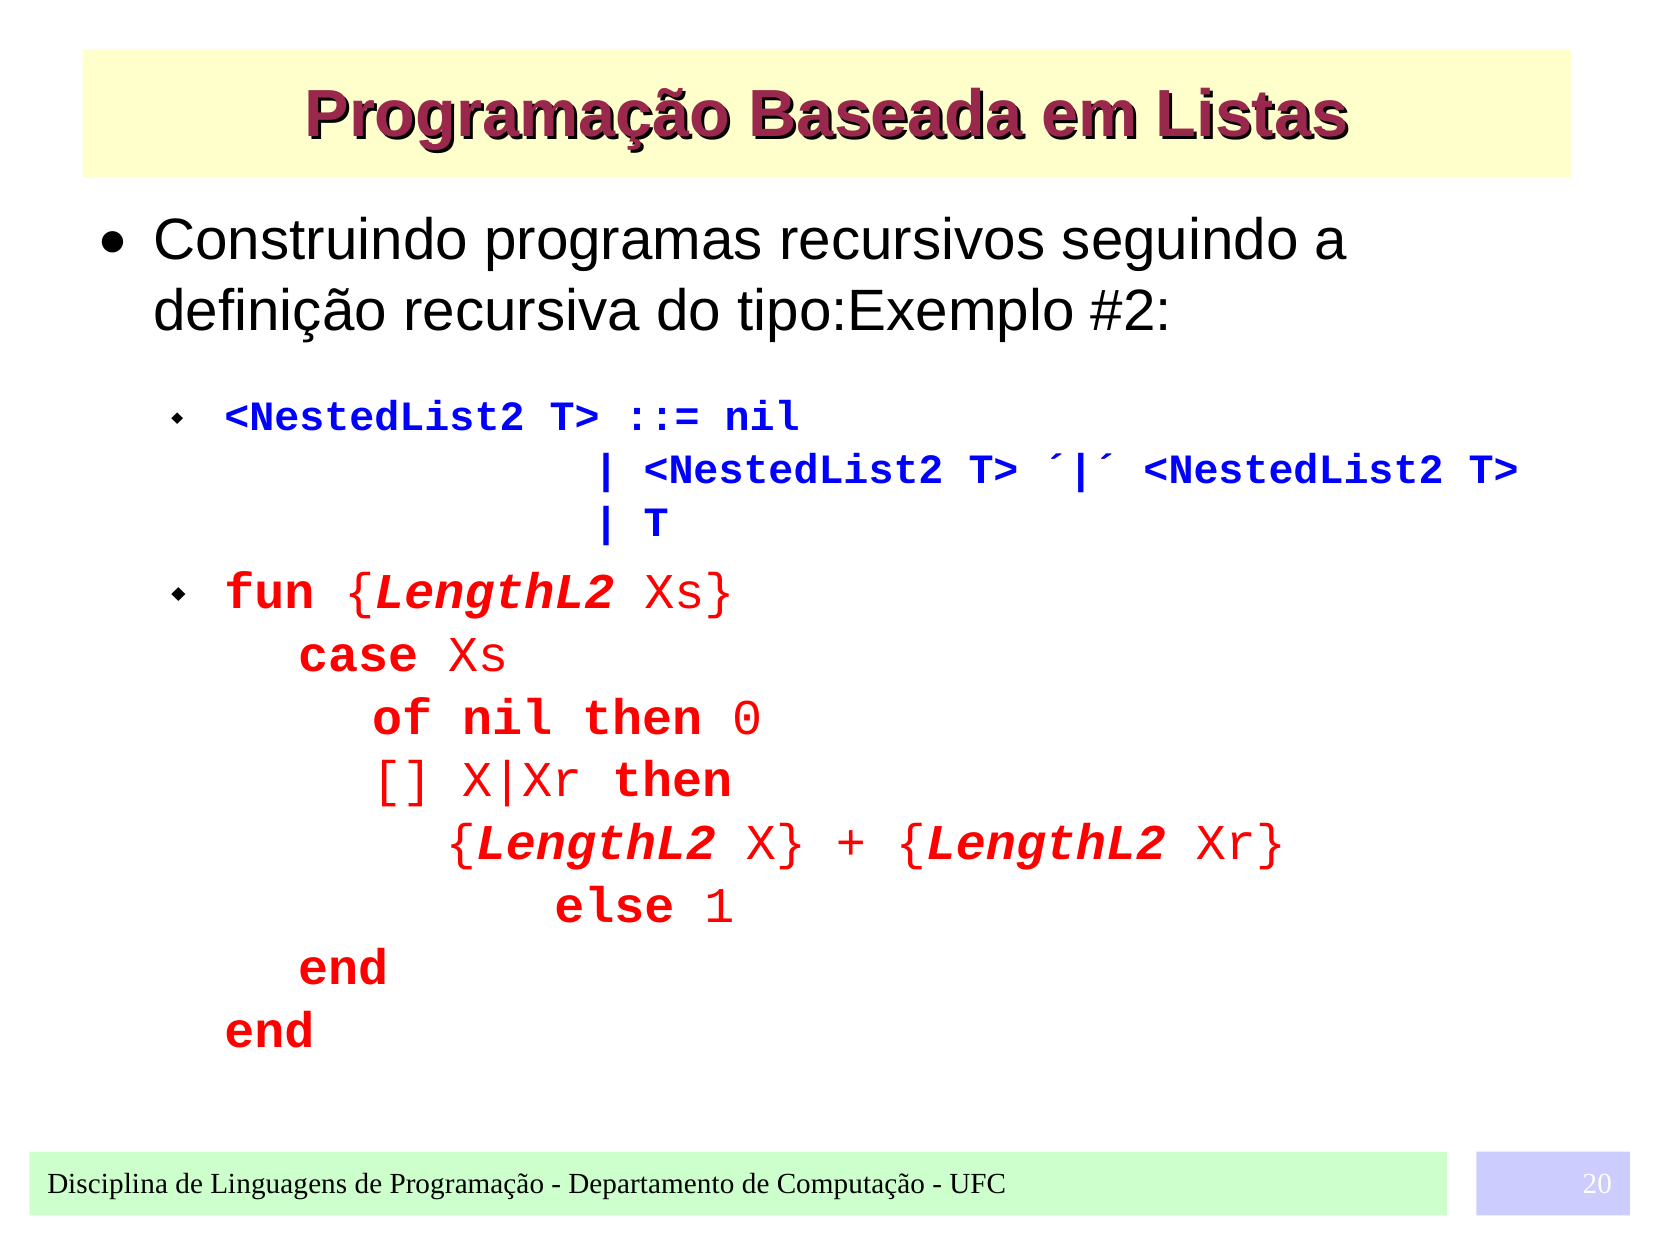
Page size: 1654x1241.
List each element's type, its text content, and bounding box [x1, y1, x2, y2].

list Construindo programas recursivos seguindo a definição recursiva do tipo:Exemplo #2: <NestedList2 T> ::= nil | <NestedList2 T> ´|´ <NestedList2 T> | T fun {LengthL2 Xs} case Xs of nil then 0 [] X|Xr then {LengthL2 X} + {LengthL2 Xr} else 1 end end [82, 206, 1571, 1178]
title Programação Baseada em Listas [82, 49, 1571, 178]
